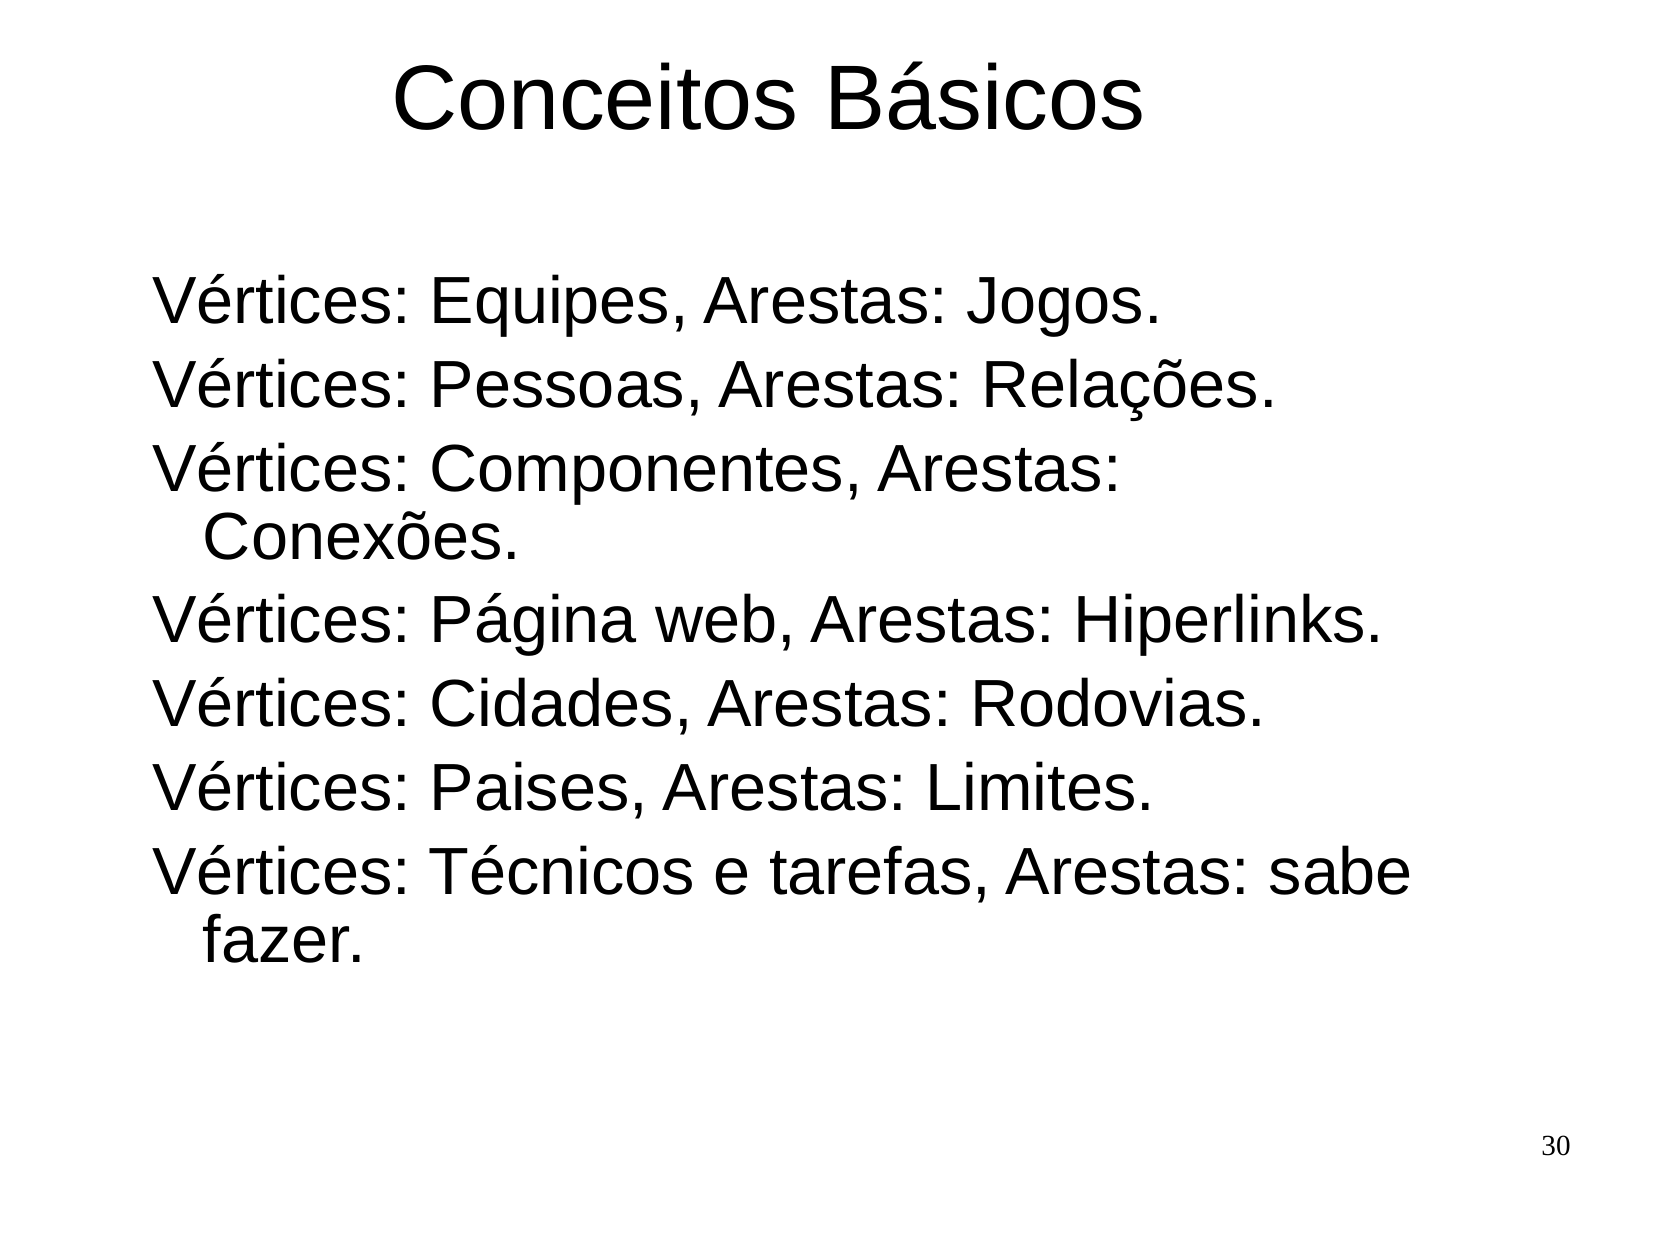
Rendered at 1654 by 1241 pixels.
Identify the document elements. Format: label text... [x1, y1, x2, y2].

title Conceitos Básicos [237, 38, 1300, 157]
list Vértices: Equipes, Arestas: Jogos. Vértices: Pessoas, Arestas: Relações. Vértices: Componentes, Arestas: Conexões. Vértices: Página web, Arestas: Hiperlinks. Vértices: Cidades, Arestas: Rodovias. Vértices: Paises, Arestas: Limites. Vértices: Técnicos e tarefas, Arestas: sabe fazer. [137, 262, 1450, 1075]
